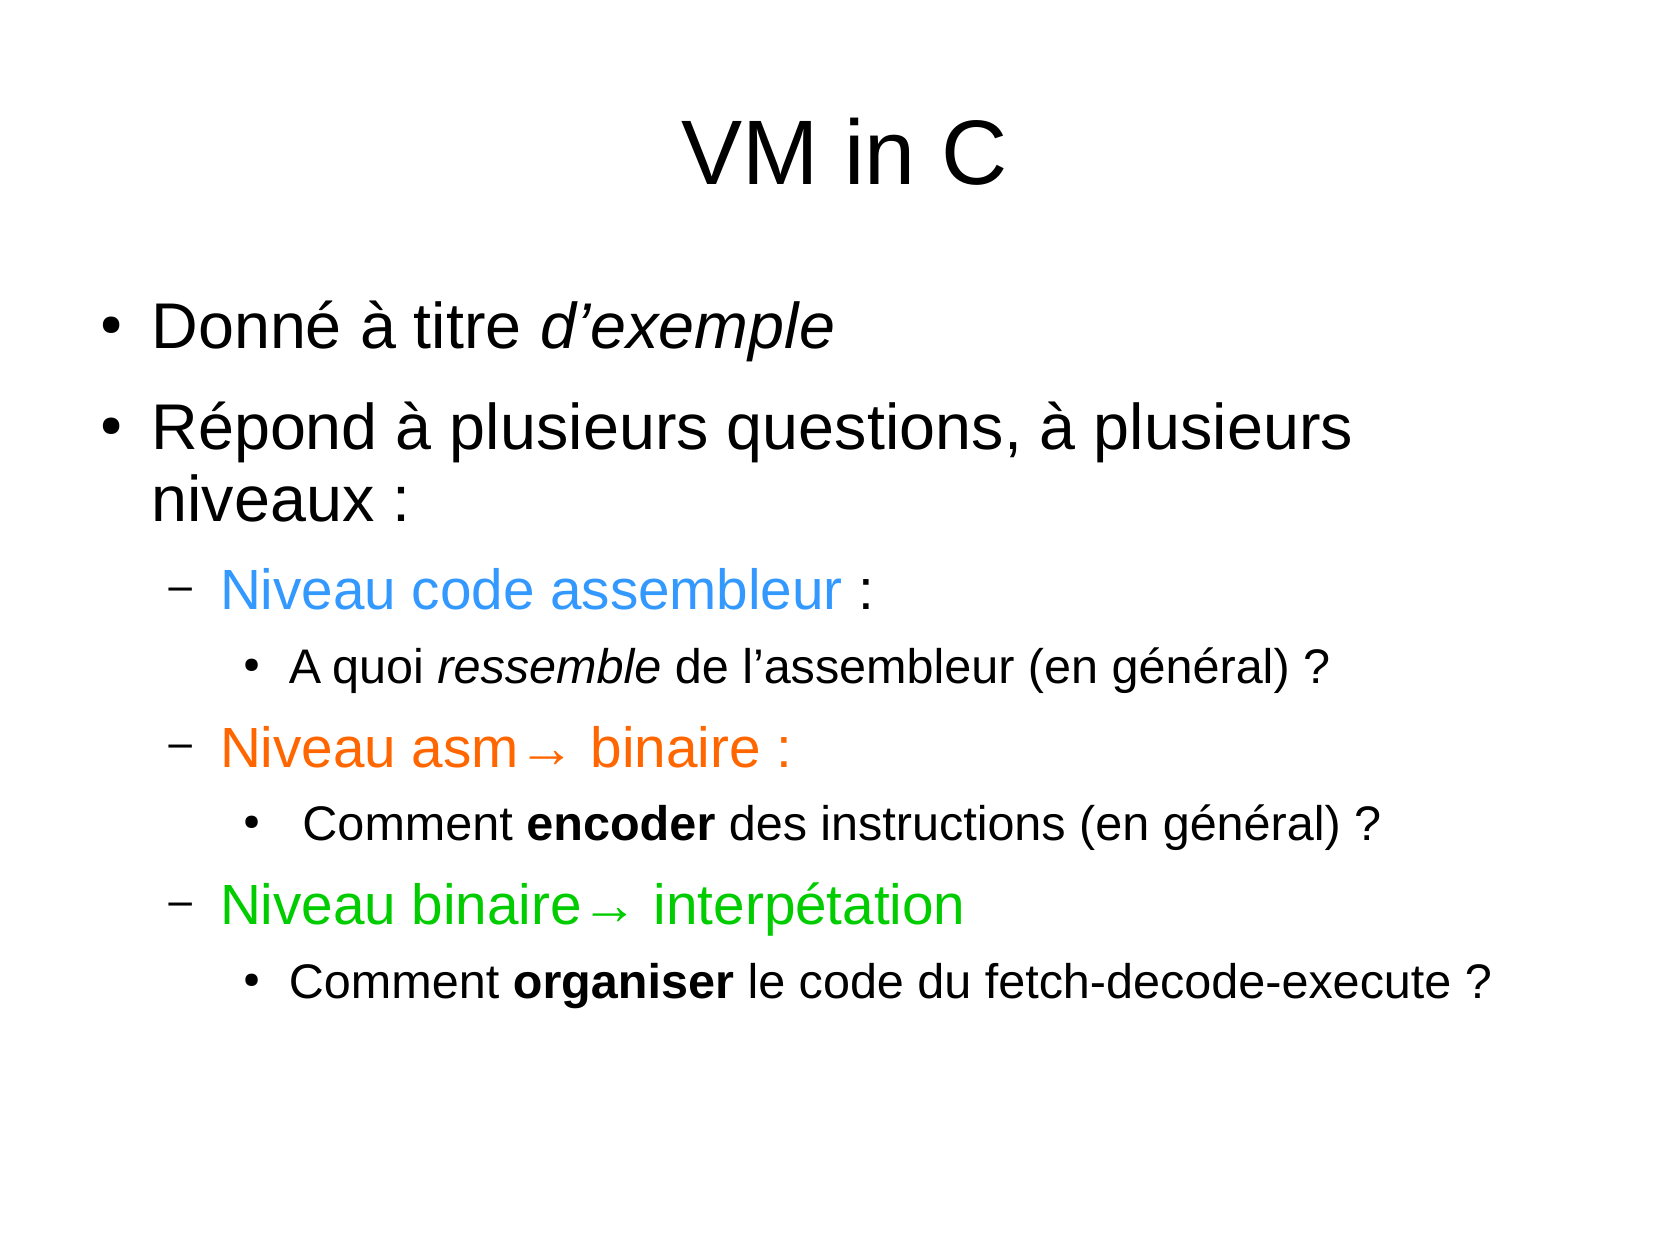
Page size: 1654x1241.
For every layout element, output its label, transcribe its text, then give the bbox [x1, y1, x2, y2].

list Donné à titre d’exemple Répond à plusieurs questions, à plusieurs niveaux : Niveau code assembleur : A quoi ressemble de l’assembleur (en général) ? Niveau asm→ binaire : Comment encoder des instructions (en général) ? Niveau binaire→ interpétation Comment organiser le code du fetch-decode-execute ? [82, 290, 1571, 1010]
title VM in C [82, 49, 1571, 257]
